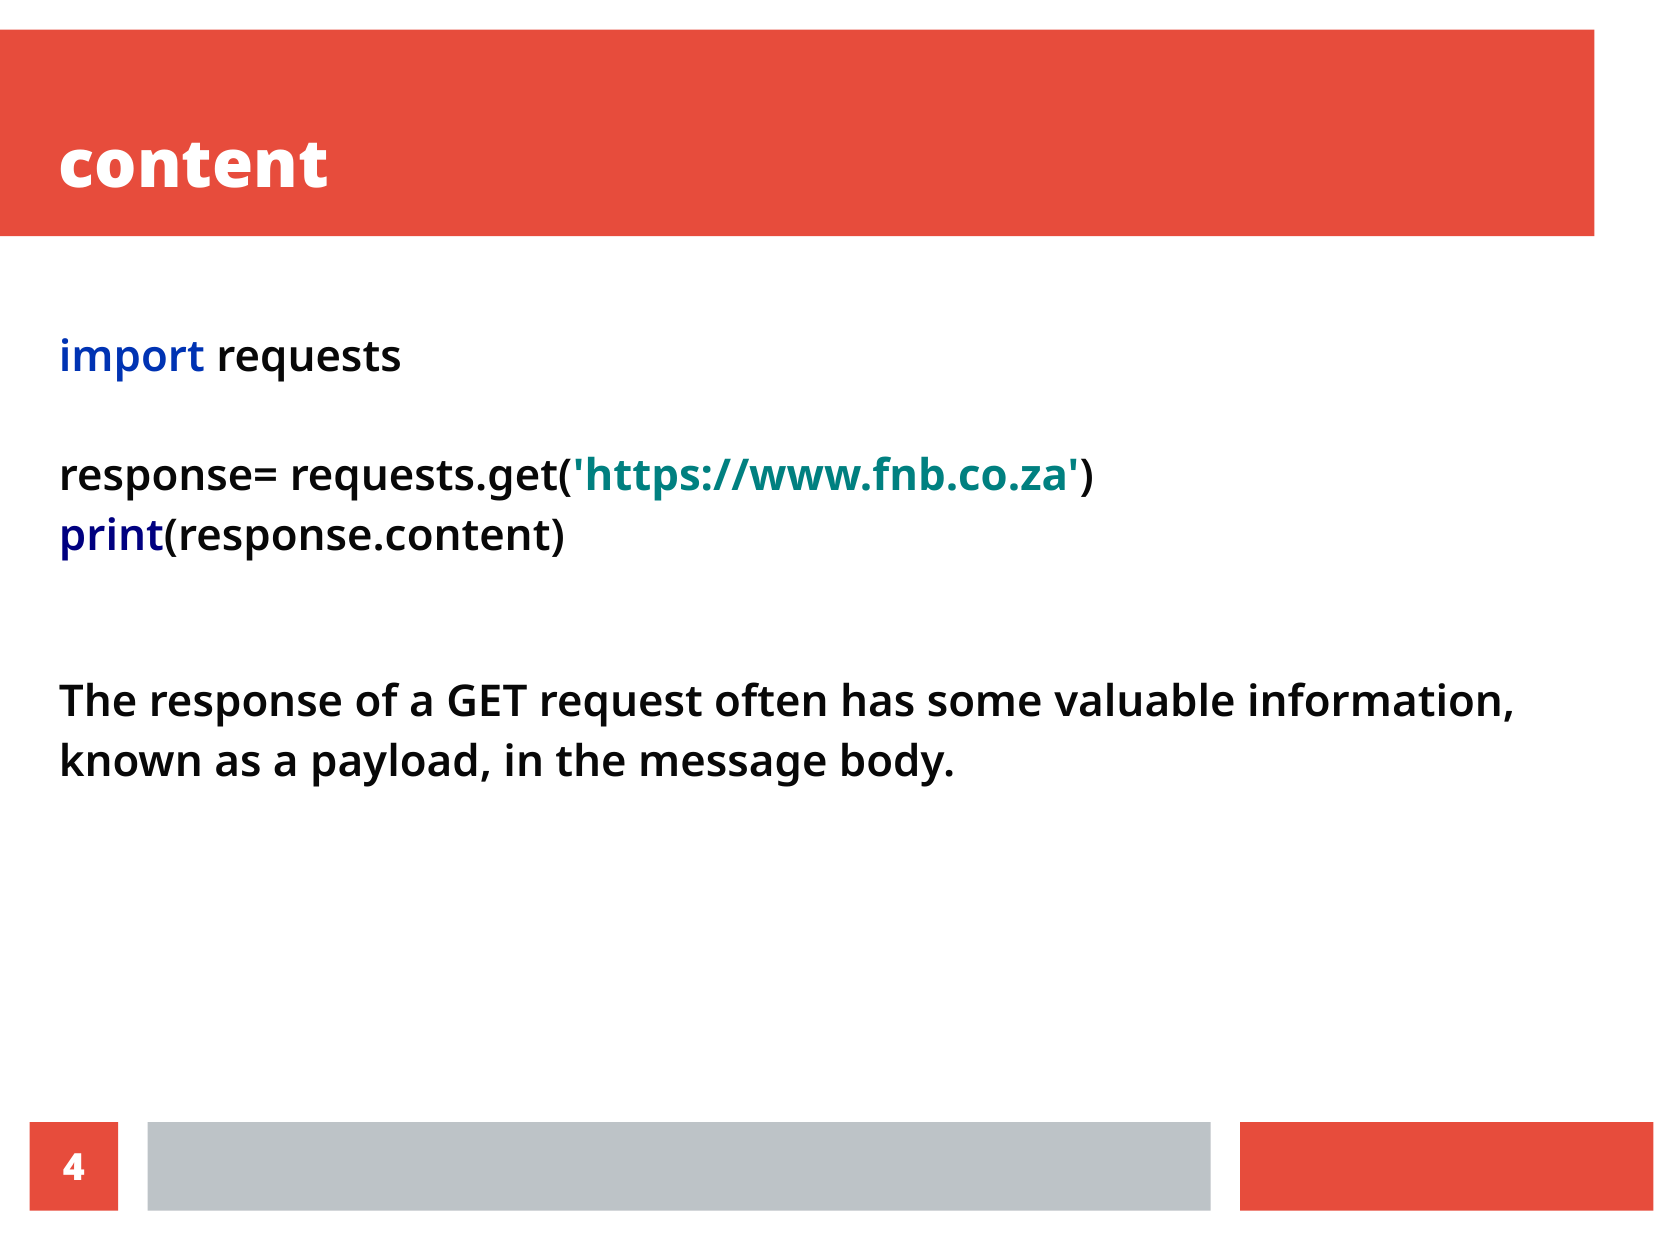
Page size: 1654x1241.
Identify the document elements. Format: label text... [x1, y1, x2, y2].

list import requests response= requests.get('https://www.fnb.co.za') print(response.content) The response of a GET request often has some valuable information, known as a payload, in the message body. [59, 324, 1565, 1093]
title content [59, 59, 1595, 207]
